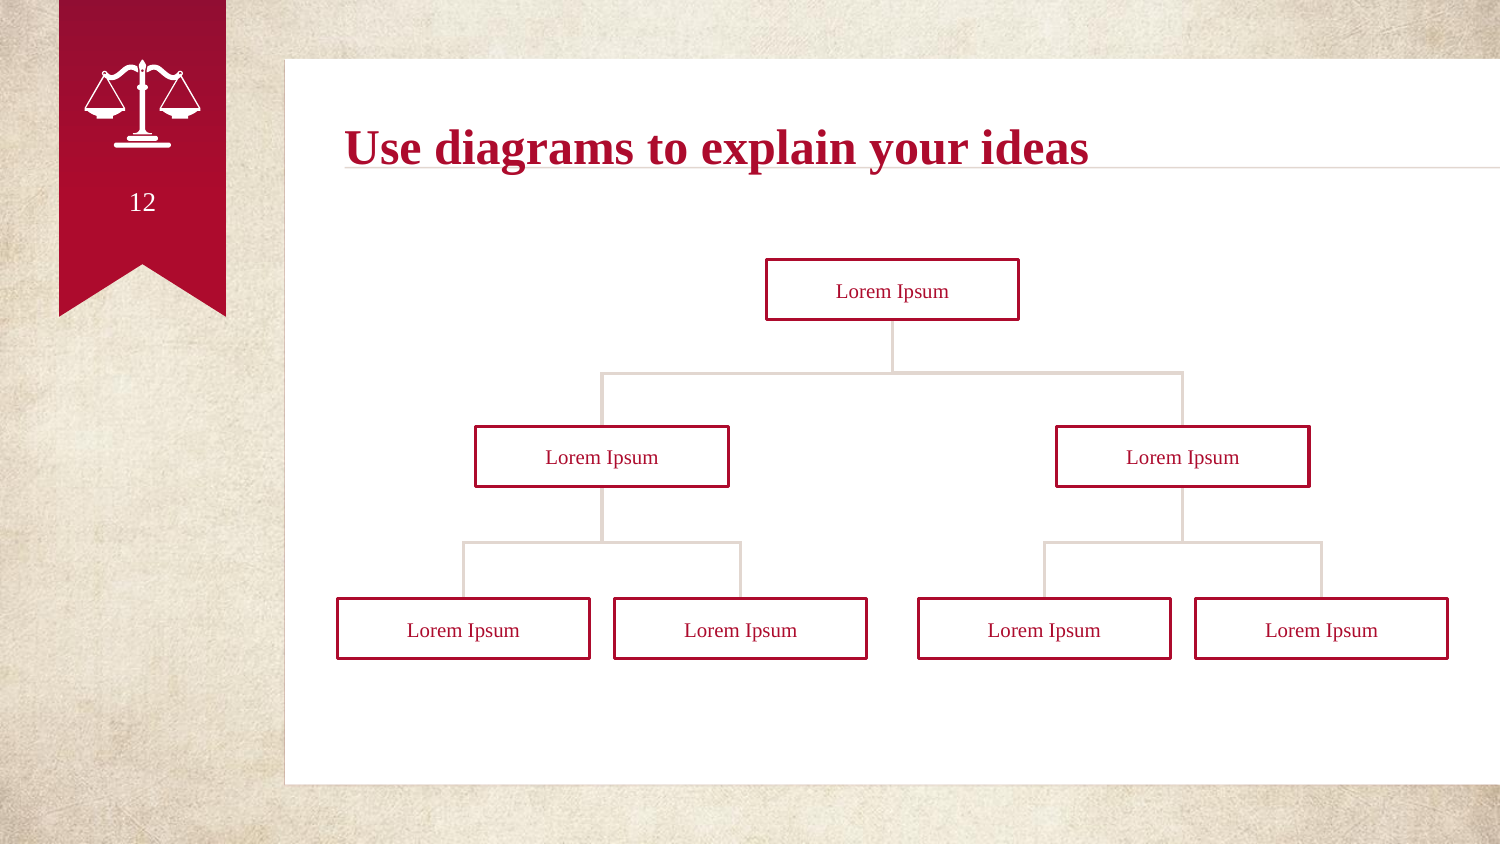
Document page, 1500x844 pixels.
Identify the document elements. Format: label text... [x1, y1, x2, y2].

text_box Lorem Ipsum [766, 259, 1019, 320]
text_box Lorem Ipsum [1195, 598, 1448, 659]
text_box Lorem Ipsum [614, 598, 867, 659]
slide_number <number> [58, 167, 226, 233]
text_box Lorem Ipsum [337, 598, 590, 659]
picture [0, 0, 1500, 844]
title Use diagrams to explain your ideas [343, 109, 1441, 175]
text_box Lorem Ipsum [1056, 426, 1310, 487]
text_box Lorem Ipsum [918, 598, 1171, 659]
text_box Lorem Ipsum [475, 426, 729, 487]
